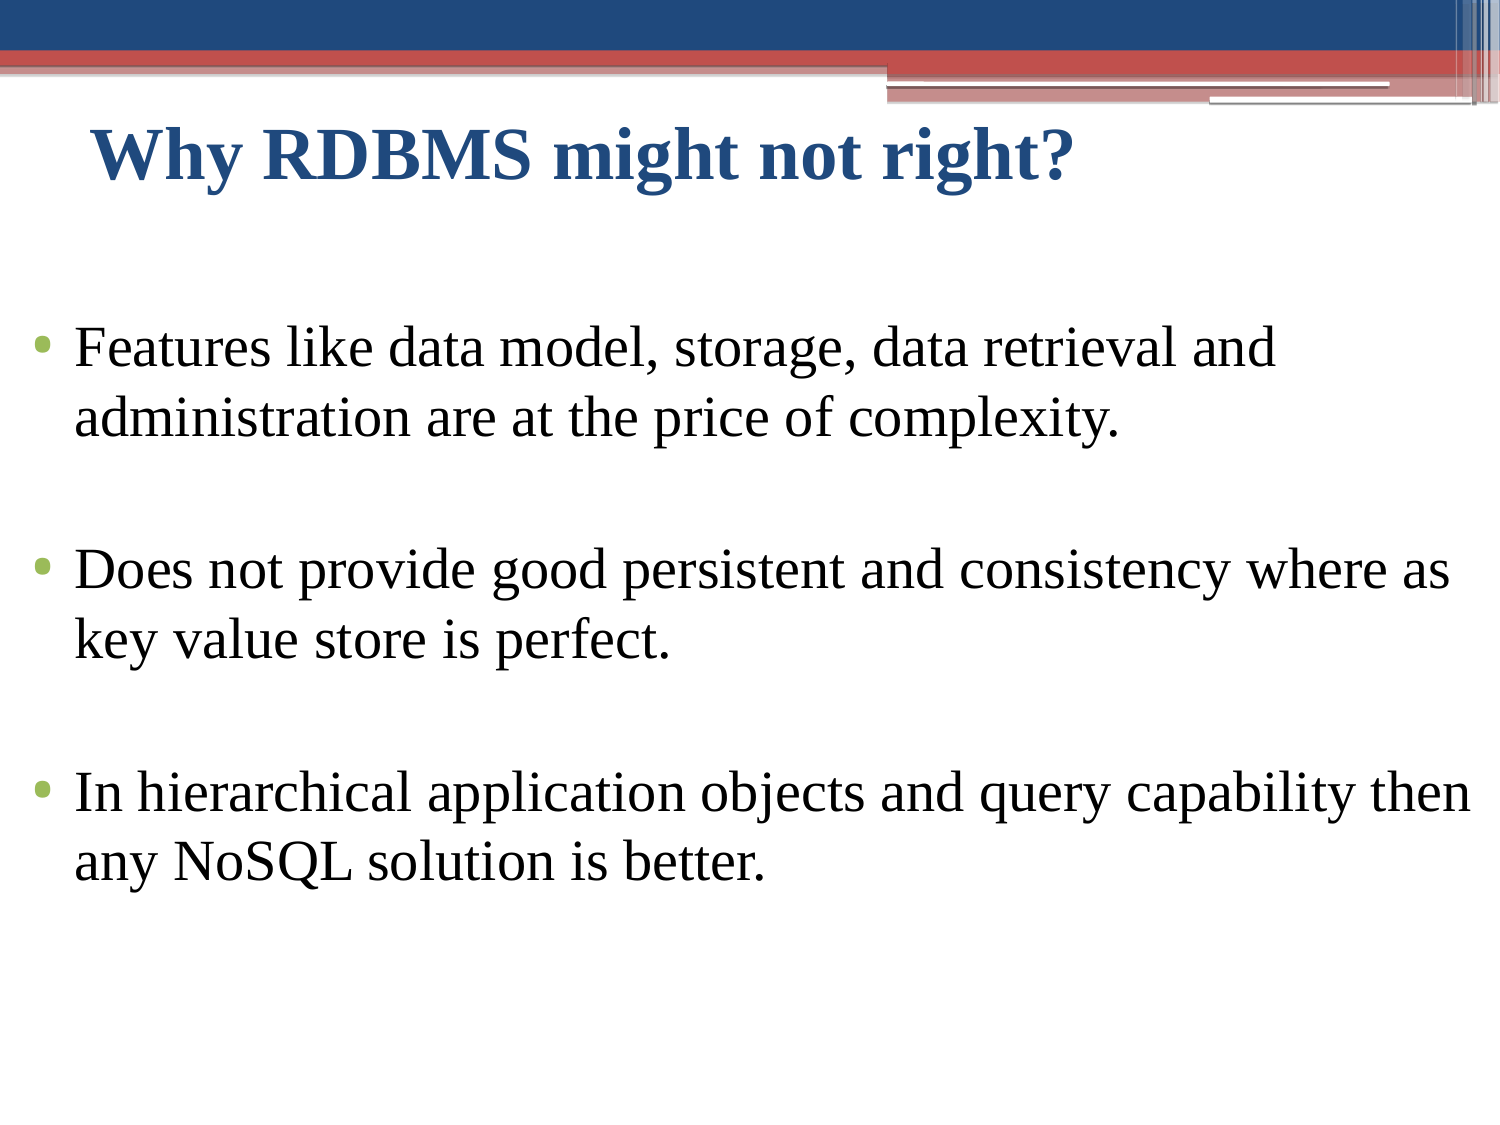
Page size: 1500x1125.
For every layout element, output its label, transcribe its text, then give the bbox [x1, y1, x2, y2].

list Features like data model, storage, data retrieval and administration are at the price of complexity. Does not provide good persistent and consistency where as key value store is perfect. In hierarchical application objects and query capability then any NoSQL solution is better. [0, 224, 1500, 1125]
title Why RDBMS might not right? [75, 75, 1425, 224]
